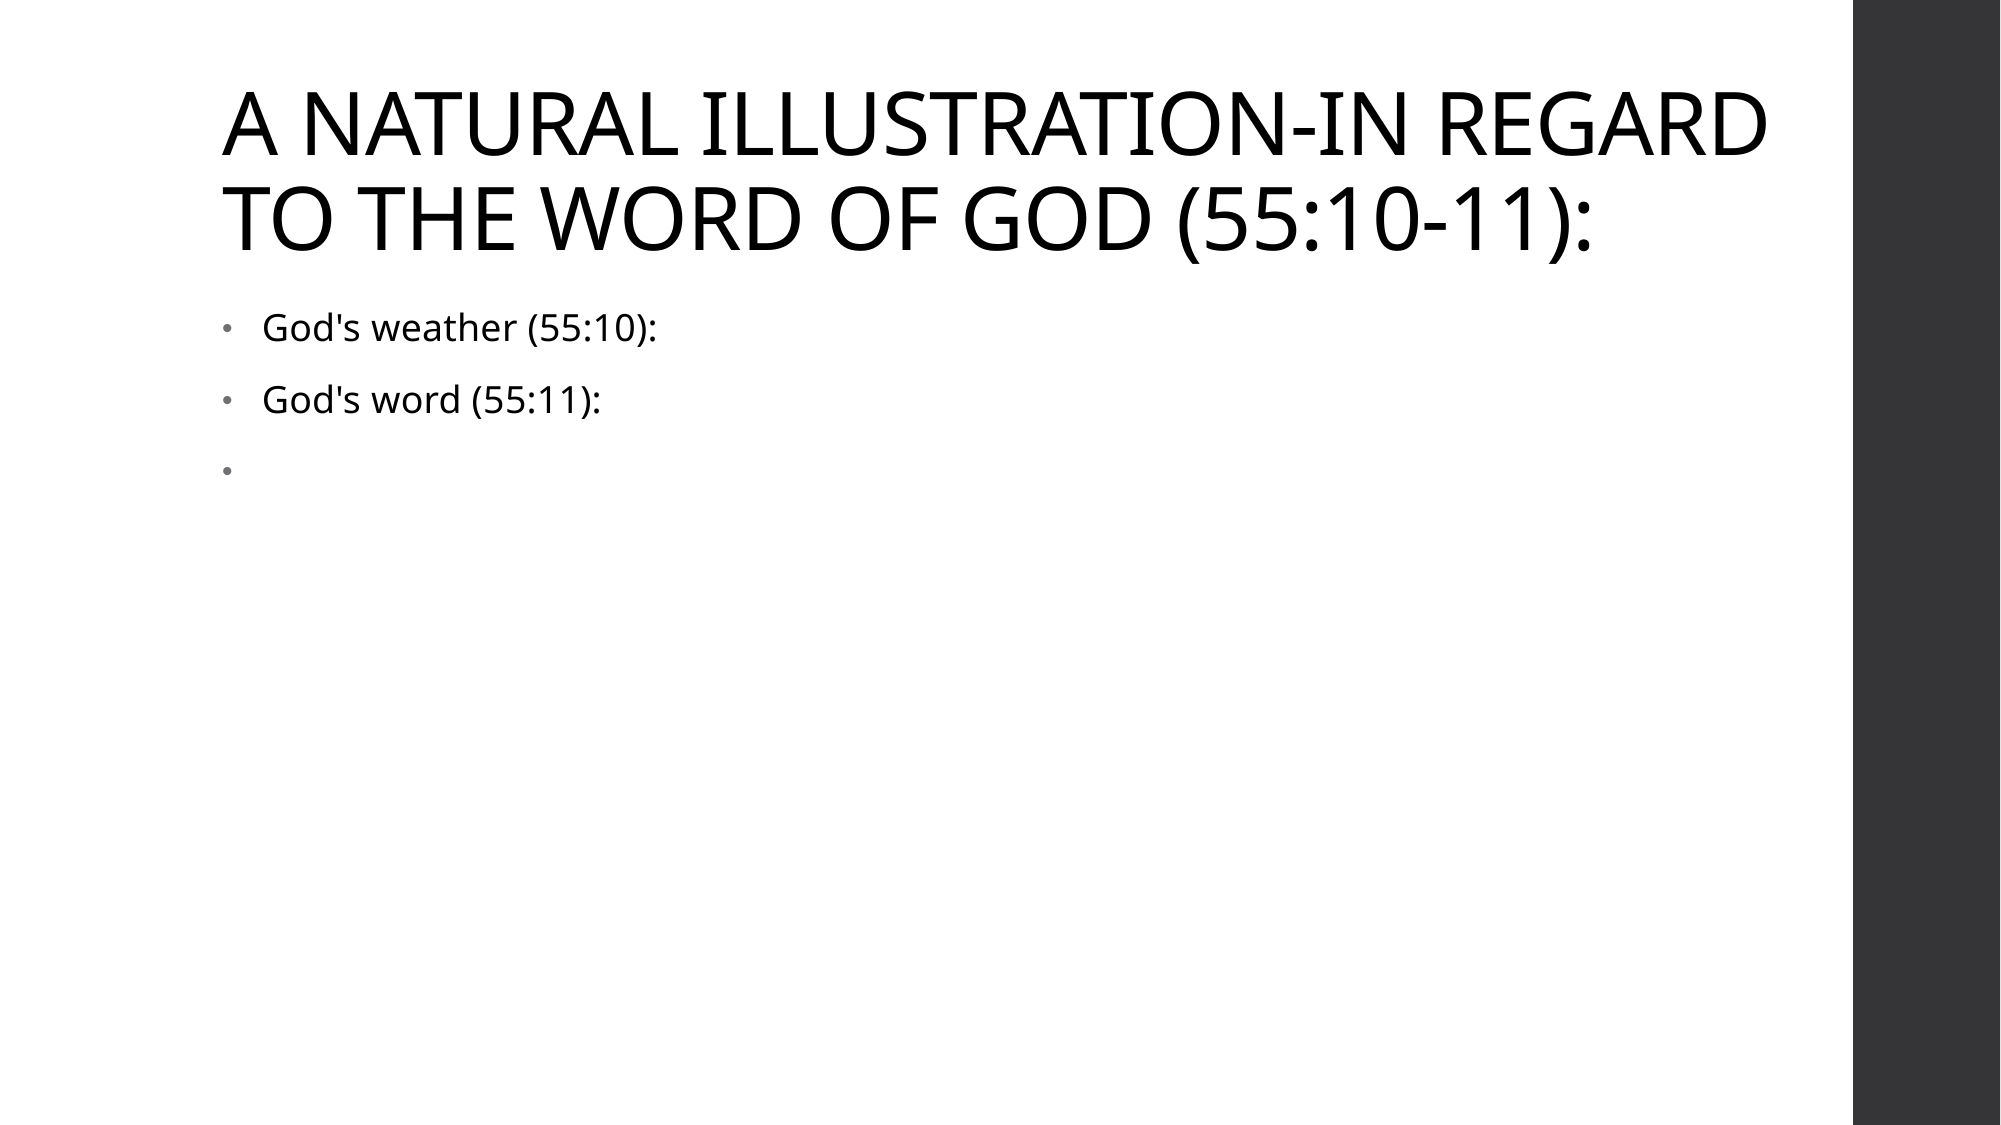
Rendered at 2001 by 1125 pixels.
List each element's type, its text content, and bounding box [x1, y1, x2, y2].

list God's weather (55:10): God's word (55:11): [206, 299, 1617, 1014]
title A NATURAL ILLUSTRATION-IN REGARD TO THE WORD OF GOD (55:10-11): [206, 60, 1797, 278]
